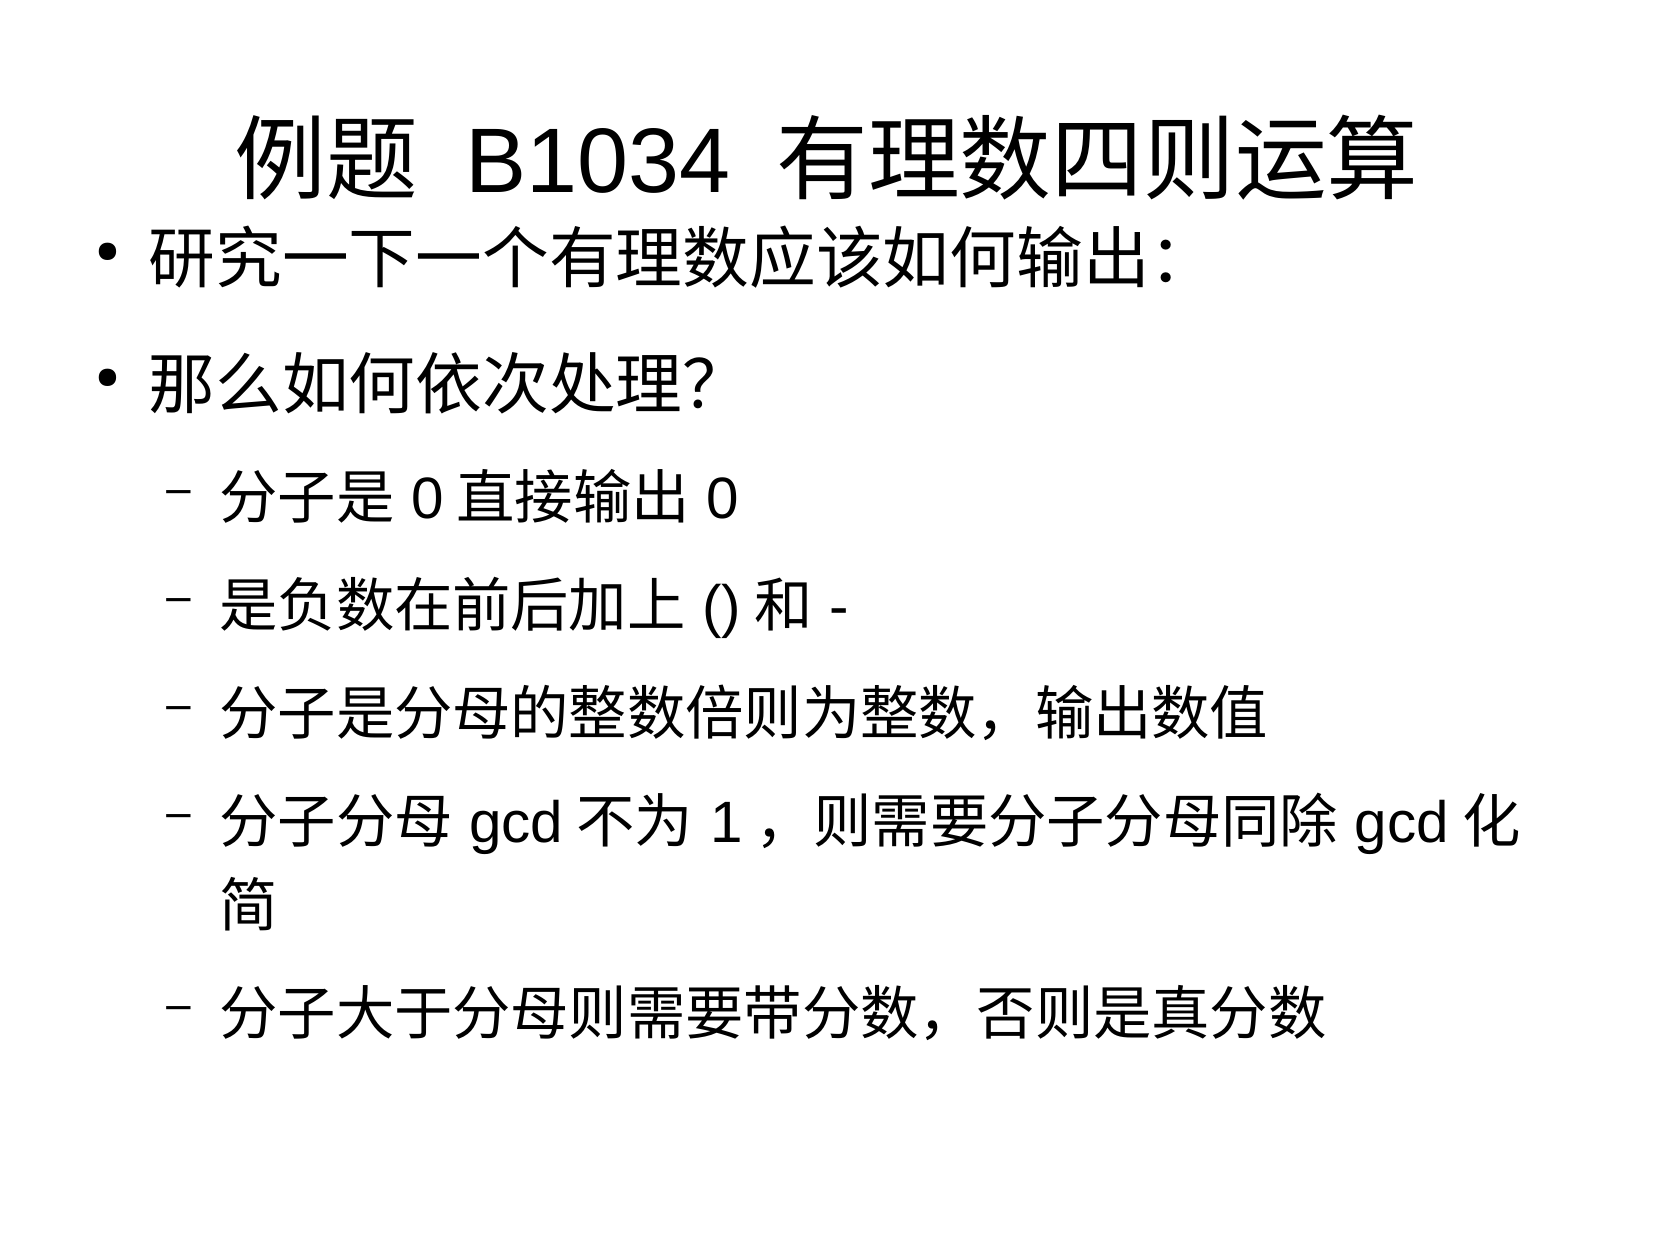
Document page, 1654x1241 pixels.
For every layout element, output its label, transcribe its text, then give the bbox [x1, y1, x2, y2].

title 例题 B1034 有理数四则运算 [82, 49, 1571, 257]
list 研究一下一个有理数应该如何输出： 那么如何依次处理？ 分子是0直接输出0 是负数在前后加上()和- 分子是分母的整数倍则为整数，输出数值 分子分母gcd不为1，则需要分子分母同除gcd化简 分子大于分母则需要带分数，否则是真分数 [77, 204, 1566, 1241]
